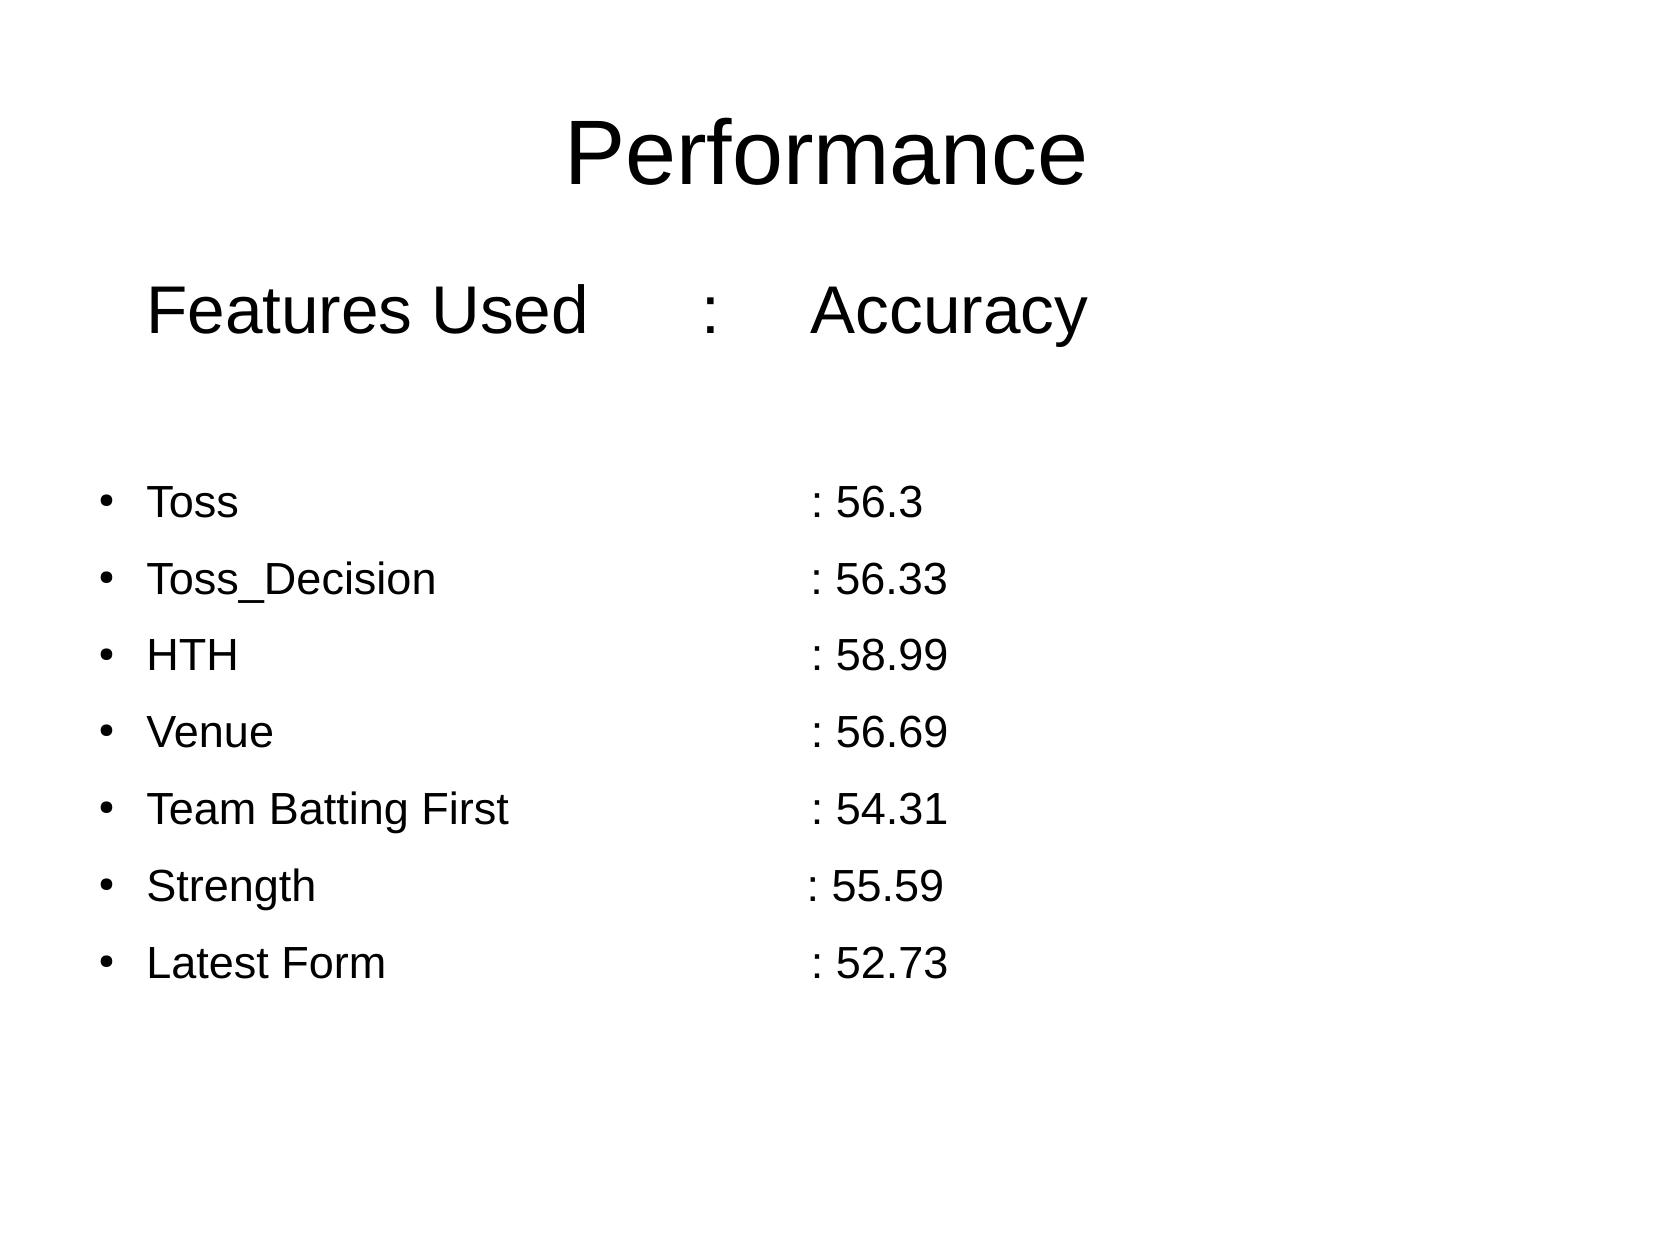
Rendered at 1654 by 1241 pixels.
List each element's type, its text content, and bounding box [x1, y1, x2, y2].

title Performance [82, 49, 1571, 257]
list Features Used : Accuracy Toss : 56.3 Toss_Decision : 56.33 HTH : 58.99 Venue : 56.69 Team Batting First : 54.31 Strength : 55.59 Latest Form : 52.73 [82, 272, 1571, 993]
